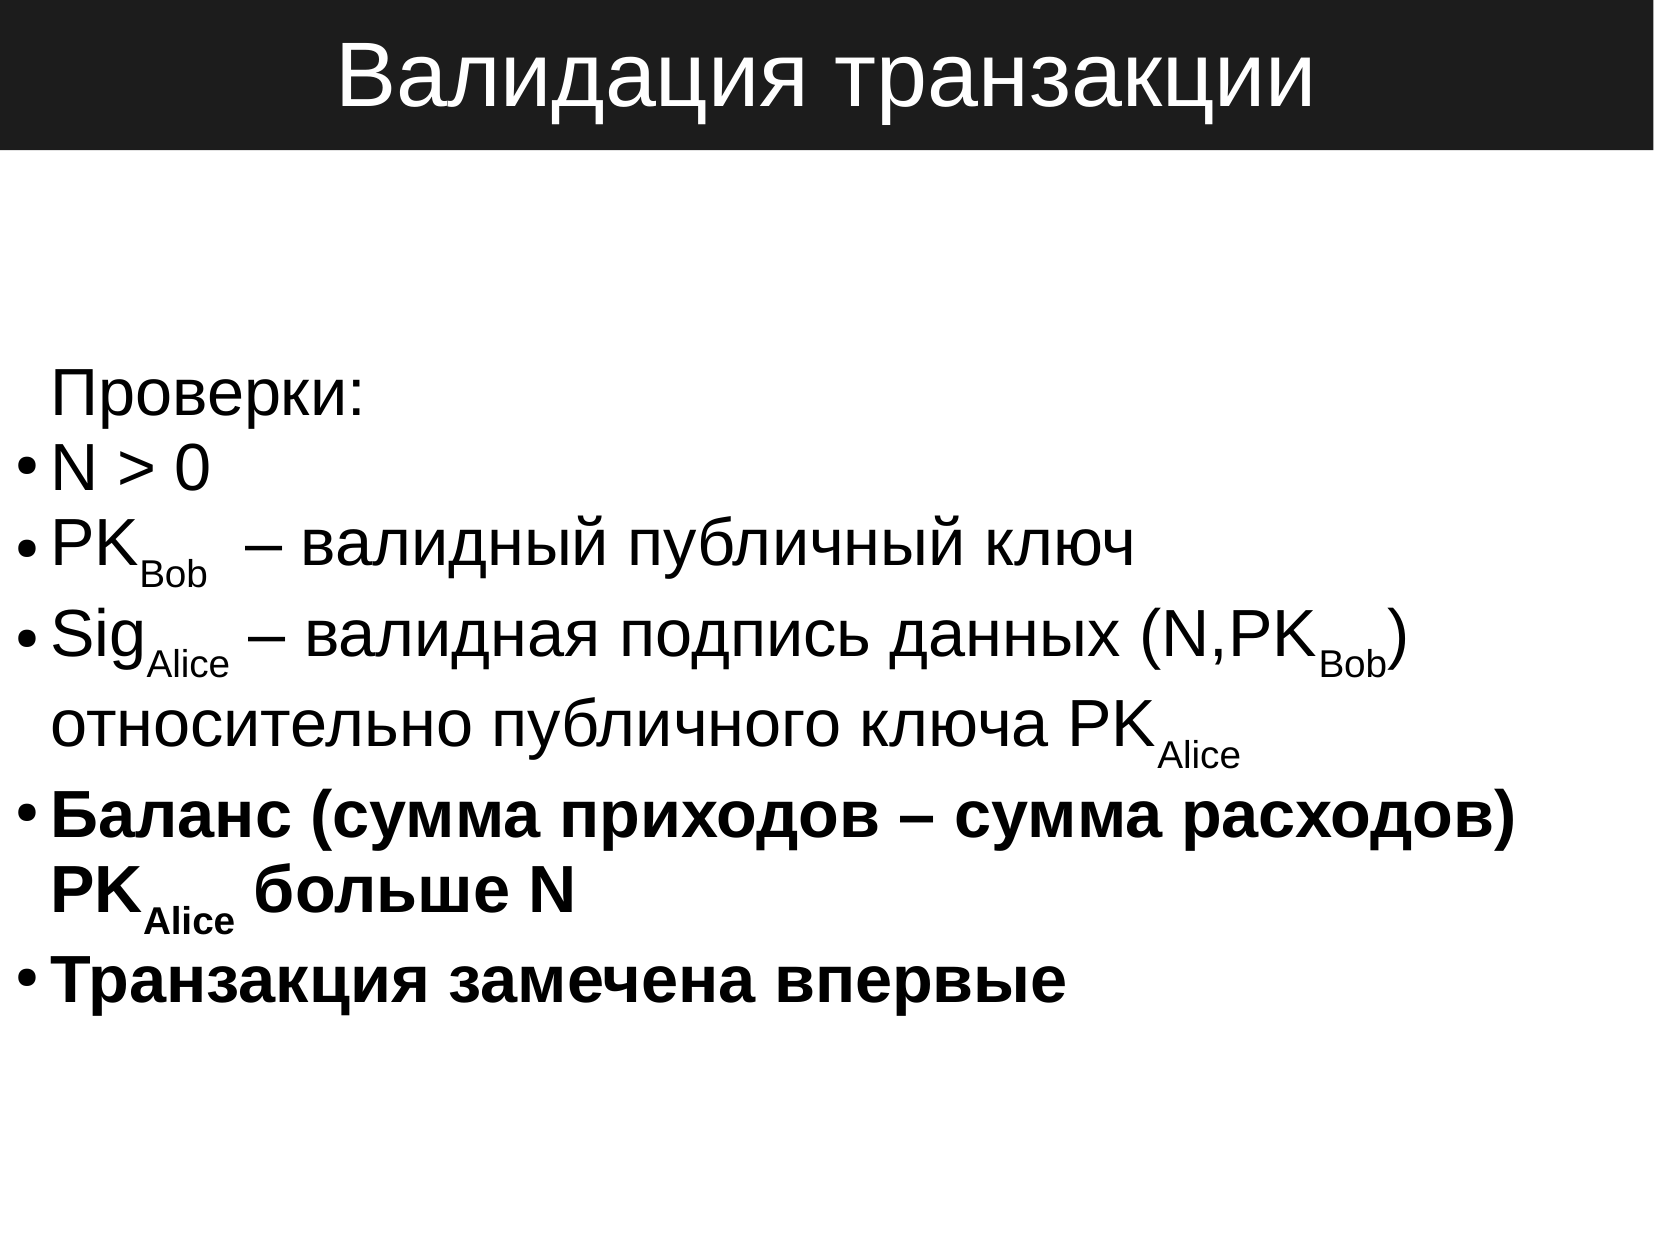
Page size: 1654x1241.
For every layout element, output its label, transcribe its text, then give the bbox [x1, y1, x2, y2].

title Валидация транзакции [0, 0, 1654, 151]
subtitle Проверки: N > 0 PKBob – валидный публичный ключ SigAlice – валидная подпись данных (N,PKBob) относительно публичного ключа PKAlice Баланс (сумма приходов – сумма расходов) PKAlice больше N Транзакция замечена впервые [15, 142, 1606, 1231]
